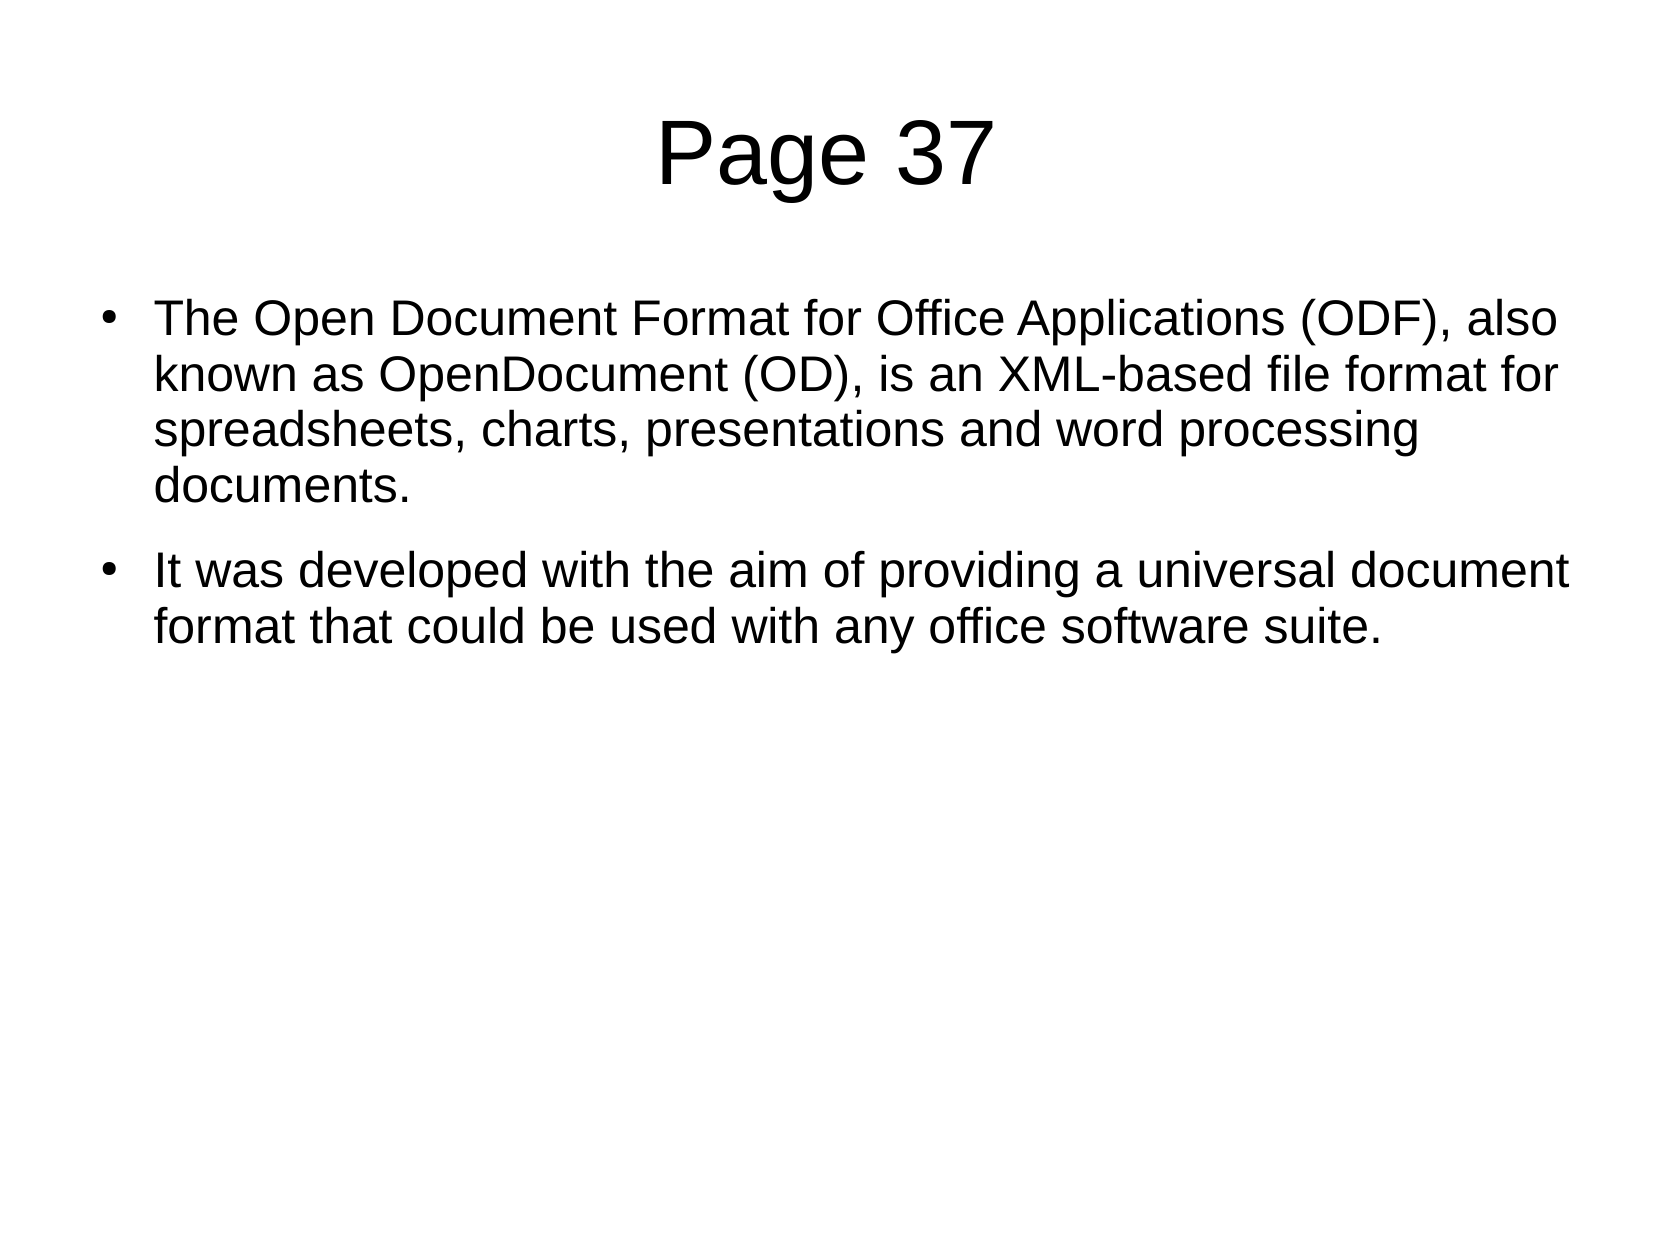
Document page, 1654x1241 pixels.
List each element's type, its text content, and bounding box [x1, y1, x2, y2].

list The Open Document Format for Office Applications (ODF), also known as OpenDocument (OD), is an XML-based file format for spreadsheets, charts, presentations and word processing documents. It was developed with the aim of providing a universal document format that could be used with any office software suite. [82, 290, 1571, 1109]
title Page 37 [82, 49, 1571, 257]
